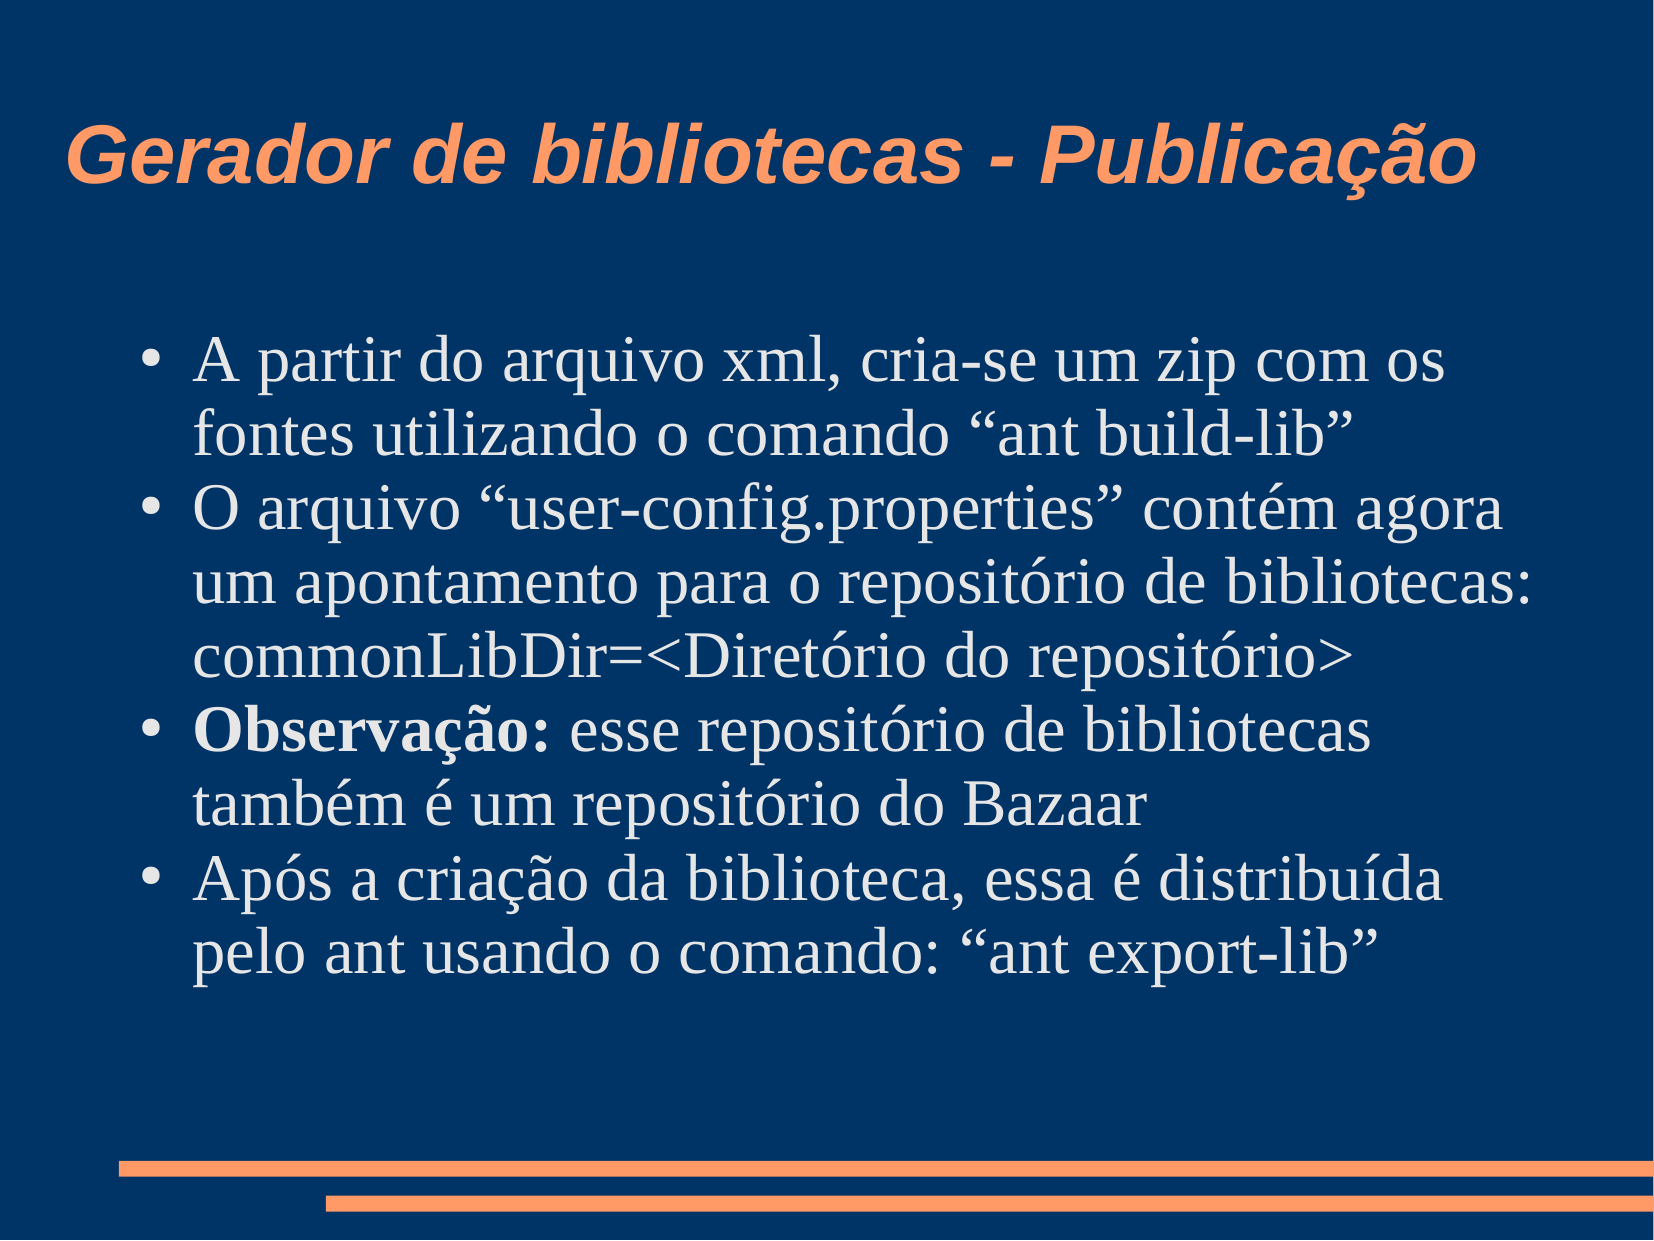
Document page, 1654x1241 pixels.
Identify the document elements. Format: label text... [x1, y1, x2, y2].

list A partir do arquivo xml, cria-se um zip com os fontes utilizando o comando “ant build-lib” O arquivo “user-config.properties” contém agora um apontamento para o repositório de bibliotecas: commonLibDir=<Diretório do repositório> Observação: esse repositório de bibliotecas também é um repositório do Bazaar Após a criação da biblioteca, essa é distribuída pelo ant usando o comando: “ant export-lib” [121, 322, 1561, 1118]
title Gerador de bibliotecas - Publicação [64, 59, 1595, 252]
